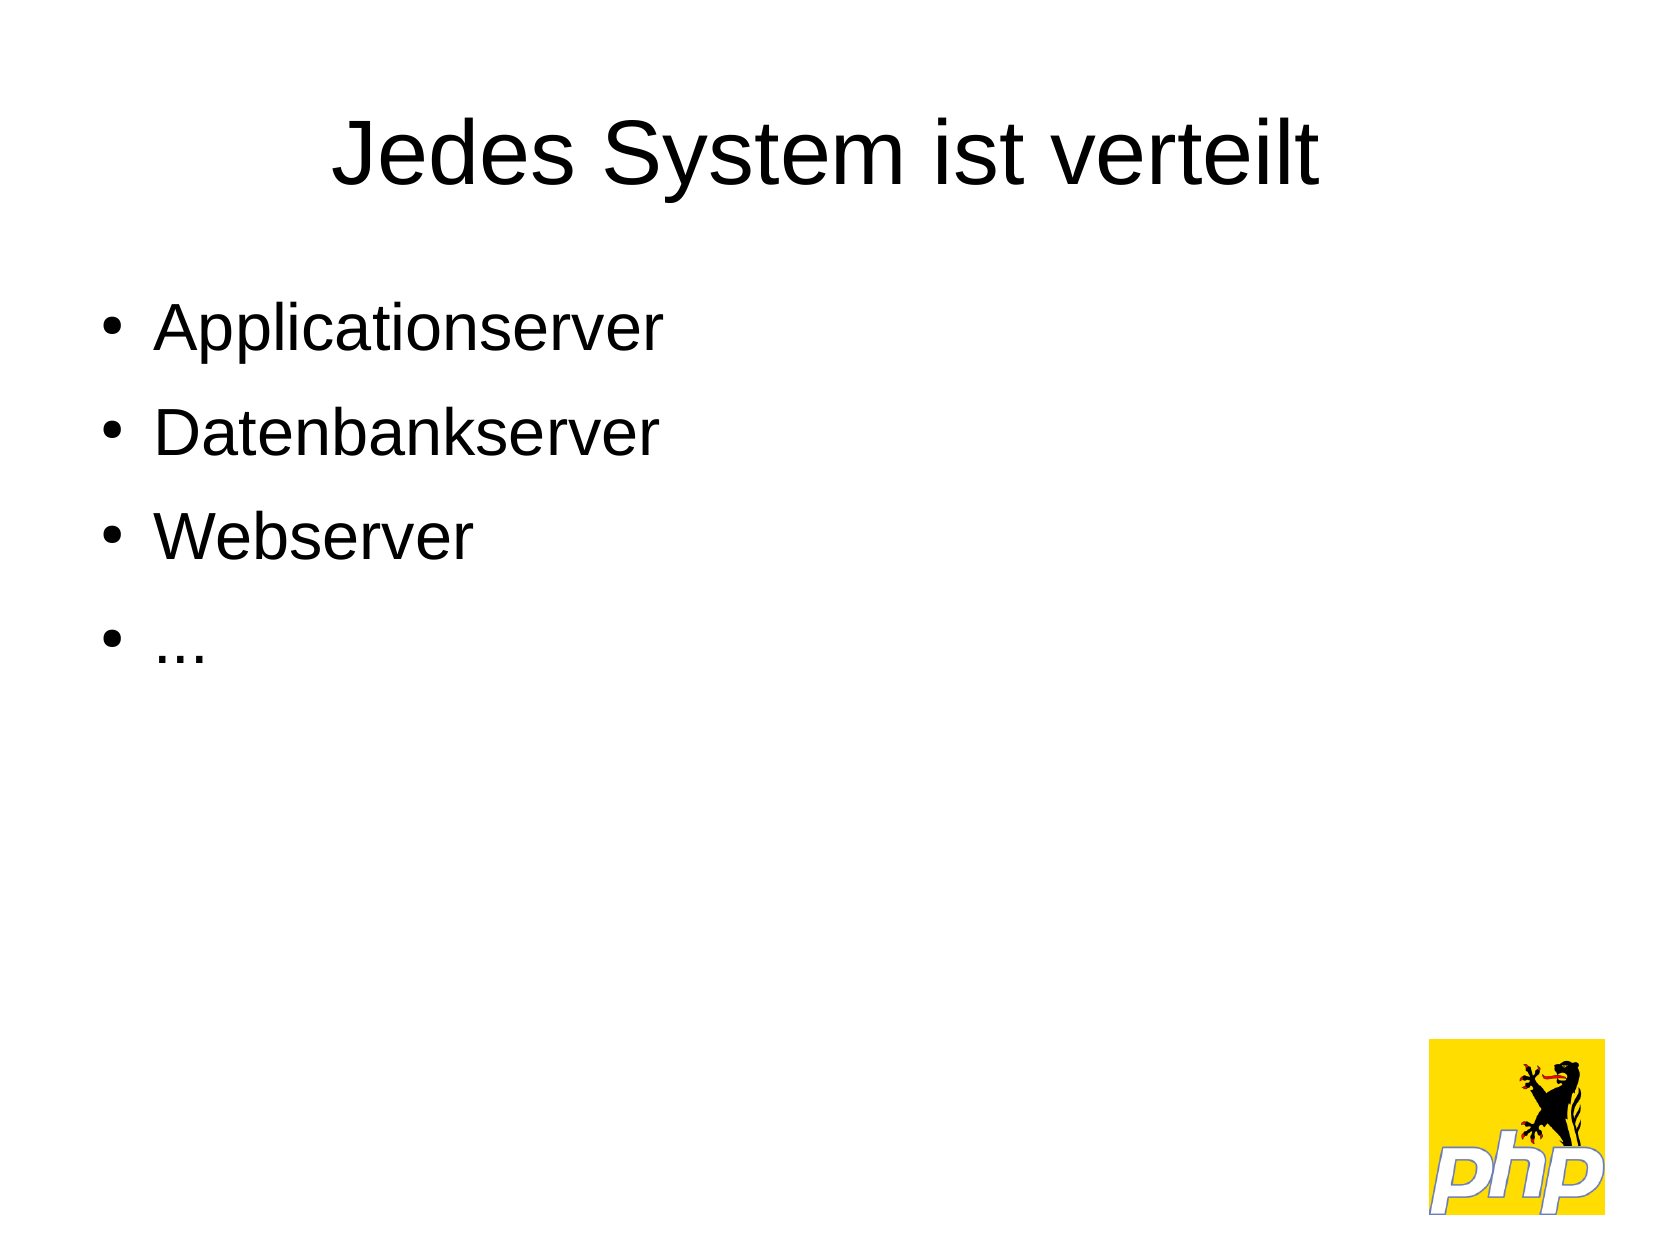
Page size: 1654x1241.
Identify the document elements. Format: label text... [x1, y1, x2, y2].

title Jedes System ist verteilt [82, 49, 1571, 257]
picture [1429, 1039, 1605, 1215]
list Applicationserver Datenbankserver Webserver ... [82, 290, 1571, 1010]
